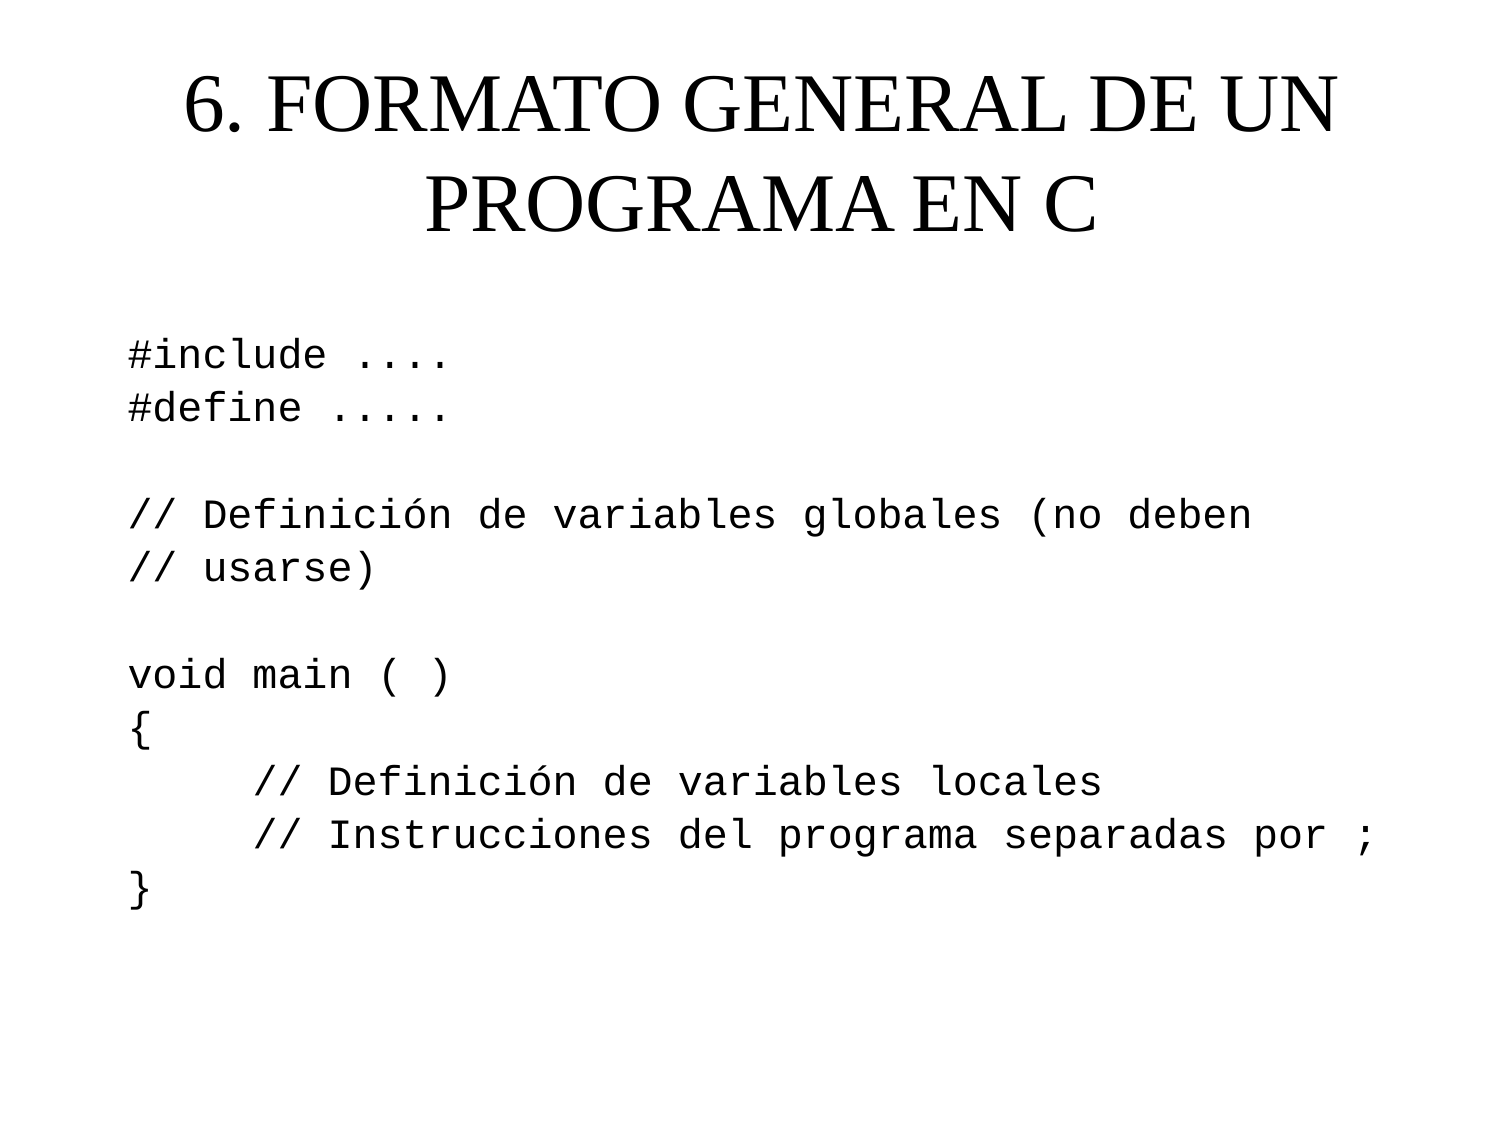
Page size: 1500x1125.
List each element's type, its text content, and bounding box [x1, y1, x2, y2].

list #include .... #define ..... // Definición de variables globales (no deben // usarse) void main ( ) { // Definición de variables locales // Instrucciones del programa separadas por ; } [112, 324, 1447, 1000]
title 6. FORMATO GENERAL DE UN PROGRAMA EN C [88, 54, 1435, 243]
